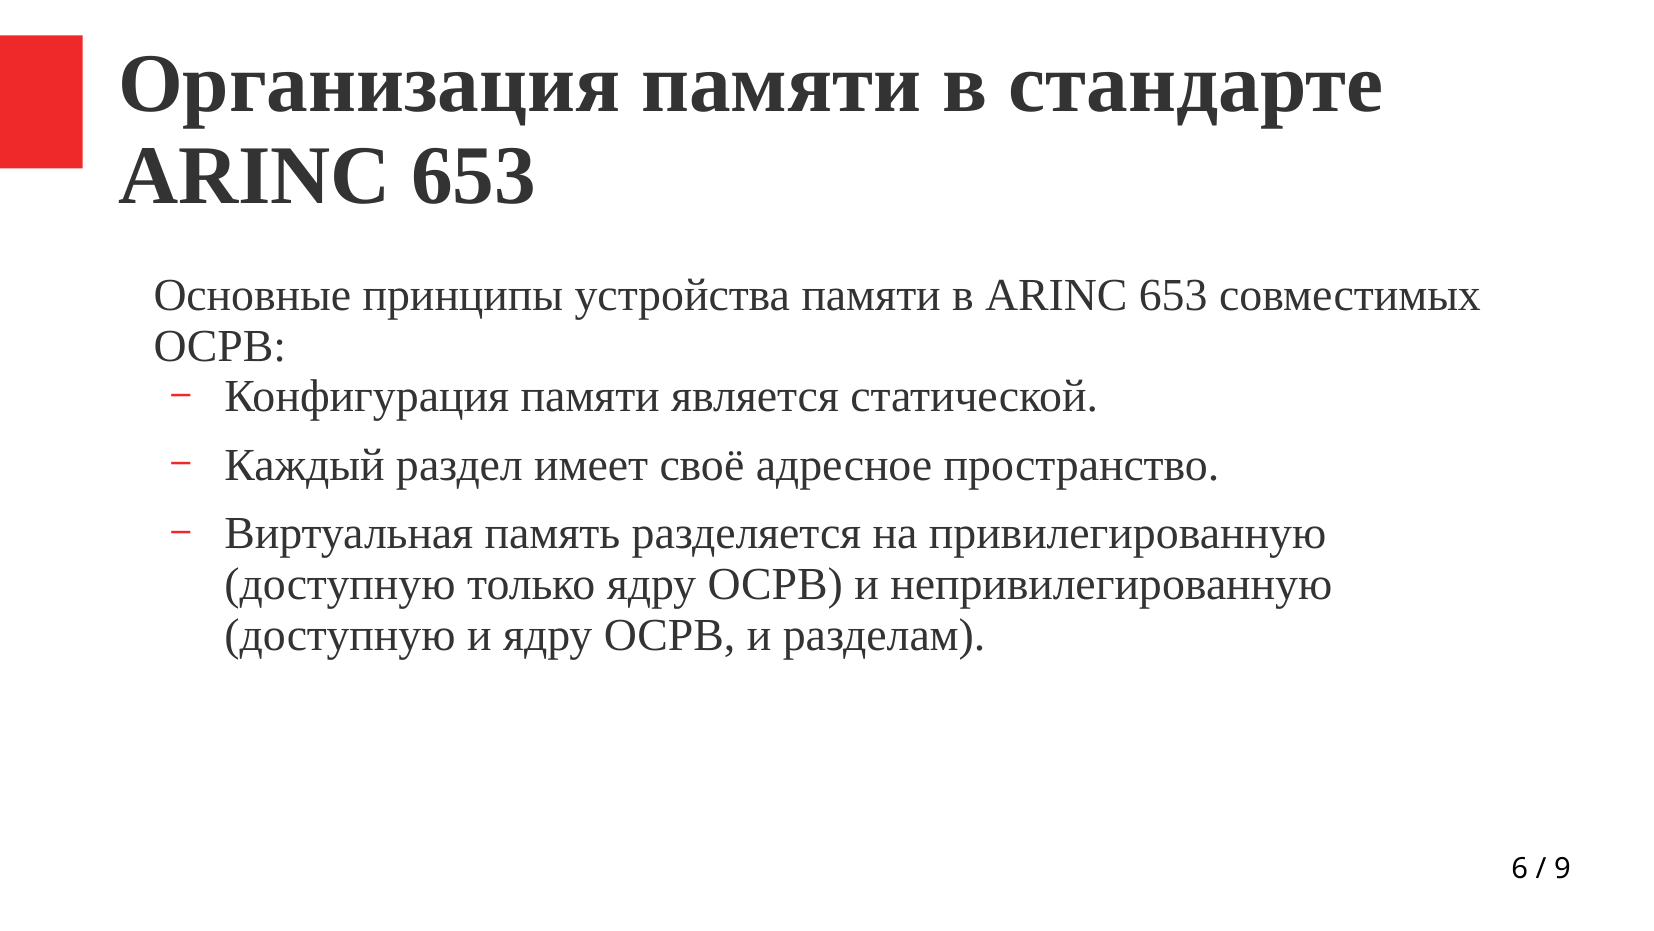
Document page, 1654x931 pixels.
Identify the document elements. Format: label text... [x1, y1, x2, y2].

title Организация памяти в стандарте ARINC 653 [118, 37, 1571, 222]
list Основные принципы устройства памяти в ARINC 653 совместимых ОСРВ: Конфигурация памяти является статической. Каждый раздел имеет своё адресное пространство. Виртуальная память разделяется на привилегированную (доступную только ядру ОСРВ) и непривилегированную (доступную и ядру ОСРВ, и разделам). [82, 269, 1501, 721]
